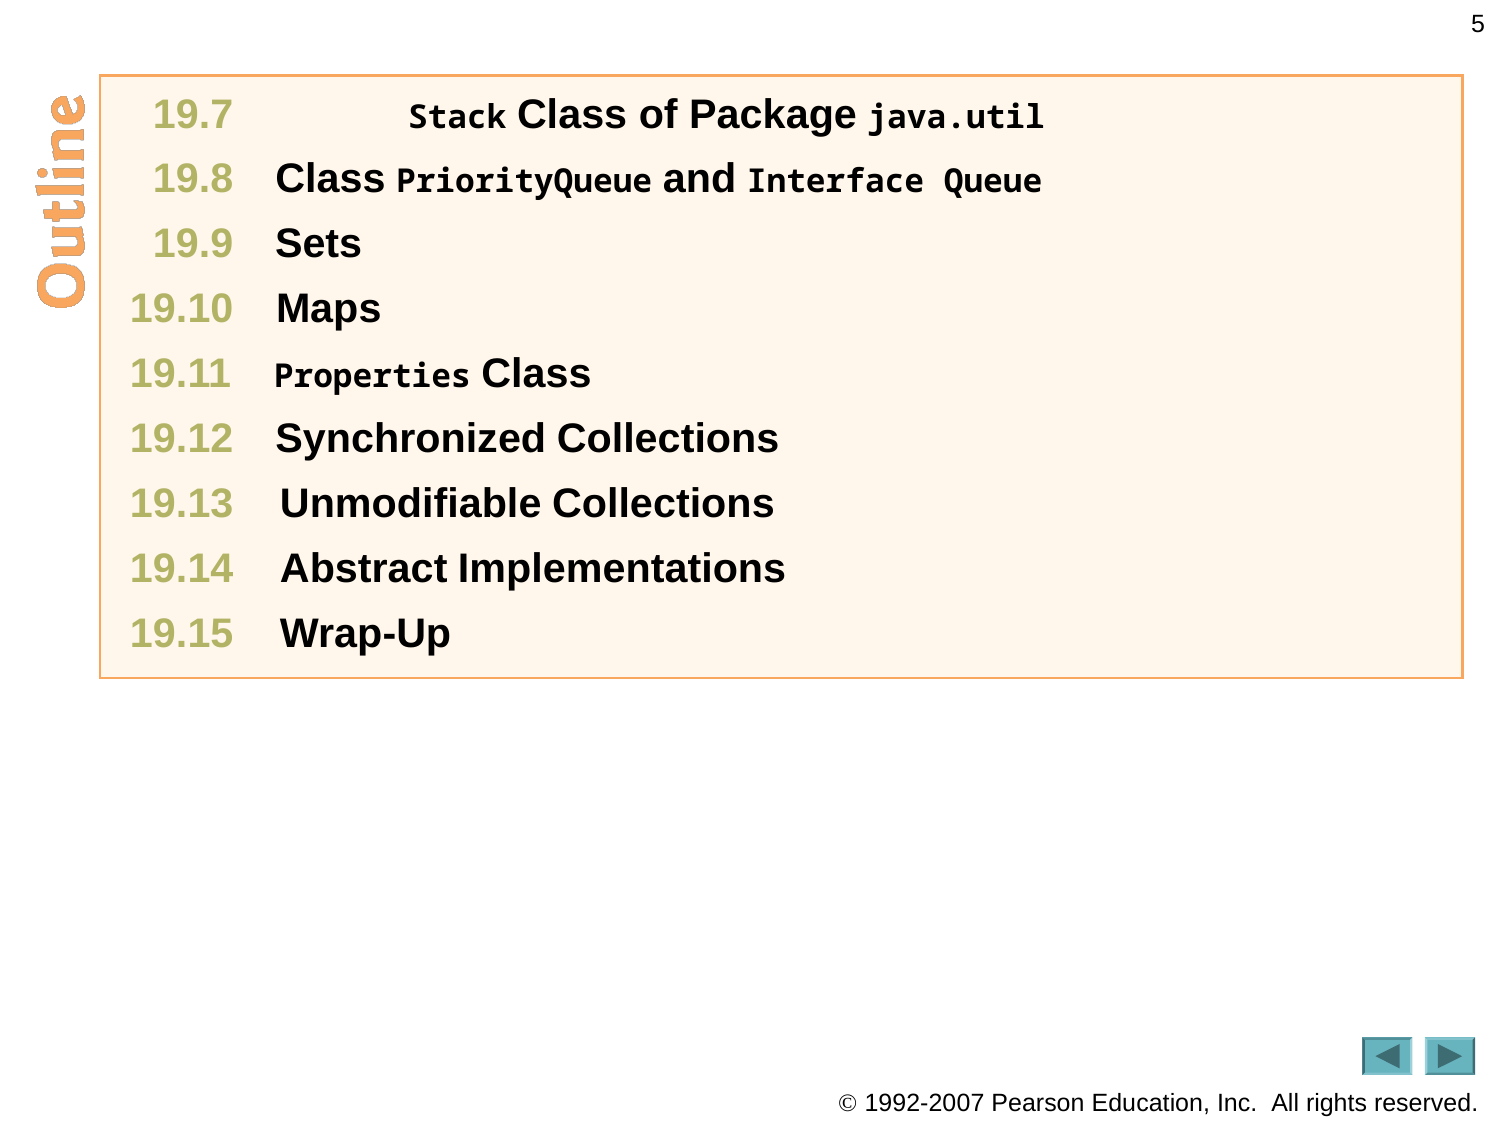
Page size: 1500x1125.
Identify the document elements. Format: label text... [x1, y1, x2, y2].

text_box <number> [1149, 0, 1500, 79]
picture [12, 75, 99, 326]
list 19.7 Stack Class of Package java.util 19.8 Class PriorityQueue and Interface Queue 19.9 Sets 19.10 Maps 19.11 Properties Class 19.12 Synchronized Collections 19.13 Unmodifiable Collections 19.14 Abstract Implementations 19.15 Wrap-Up [99, 75, 1463, 679]
